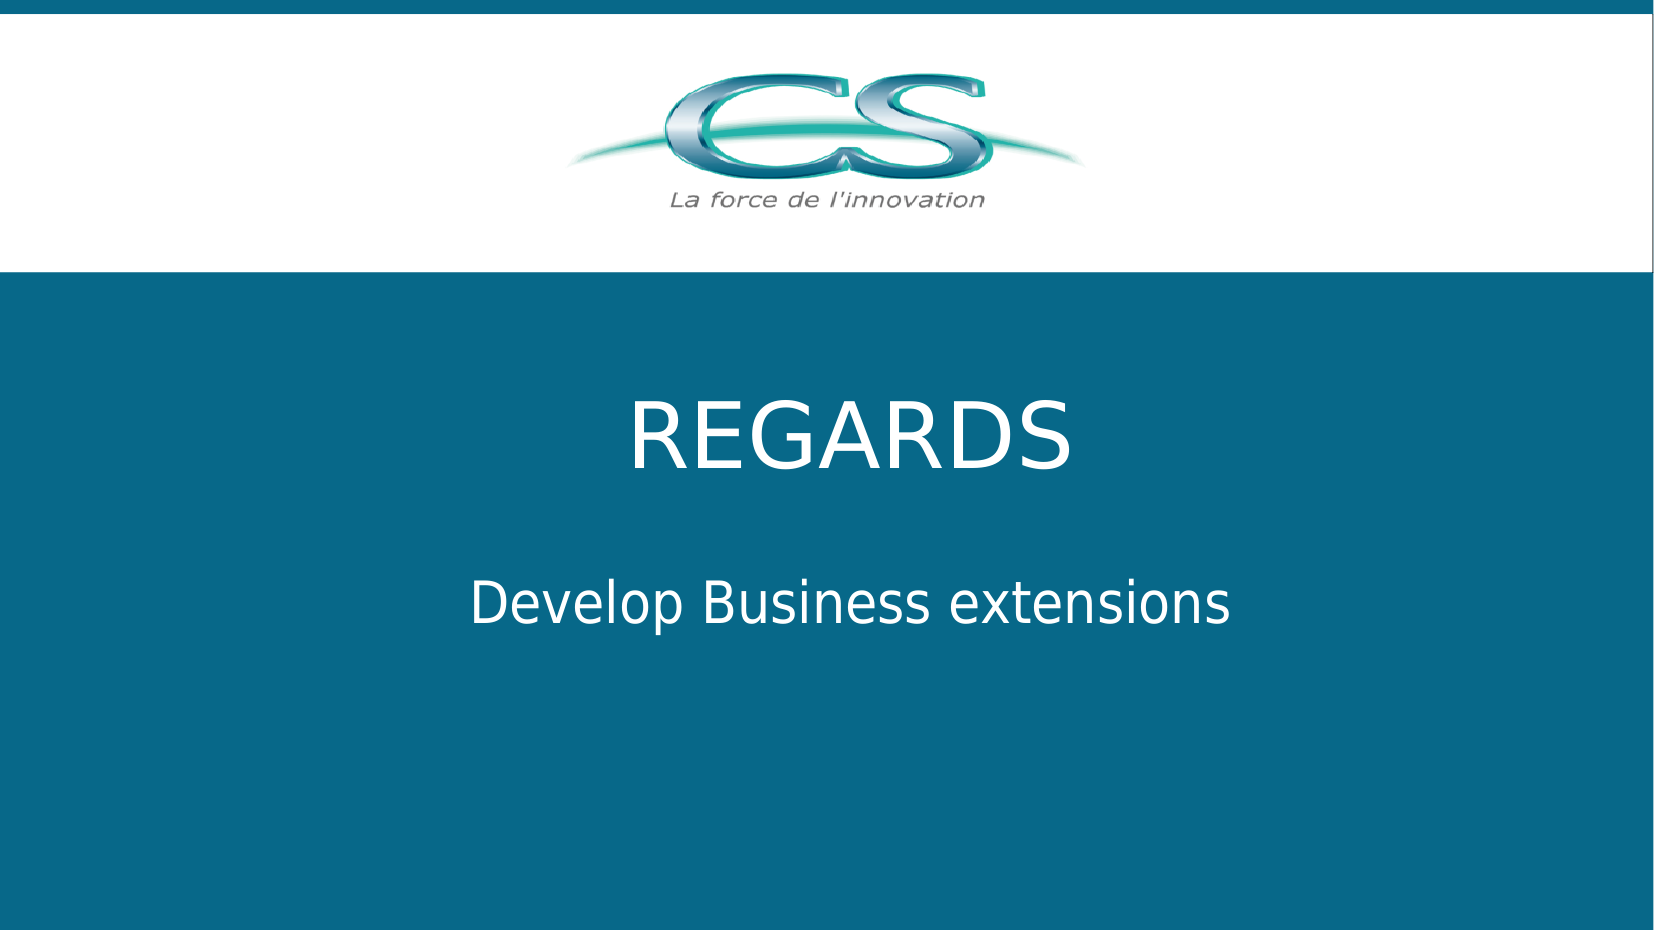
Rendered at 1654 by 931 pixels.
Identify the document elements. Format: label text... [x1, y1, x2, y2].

picture [0, 15, 1654, 272]
subtitle REGARDS Develop Business extensions [106, 273, 1595, 871]
